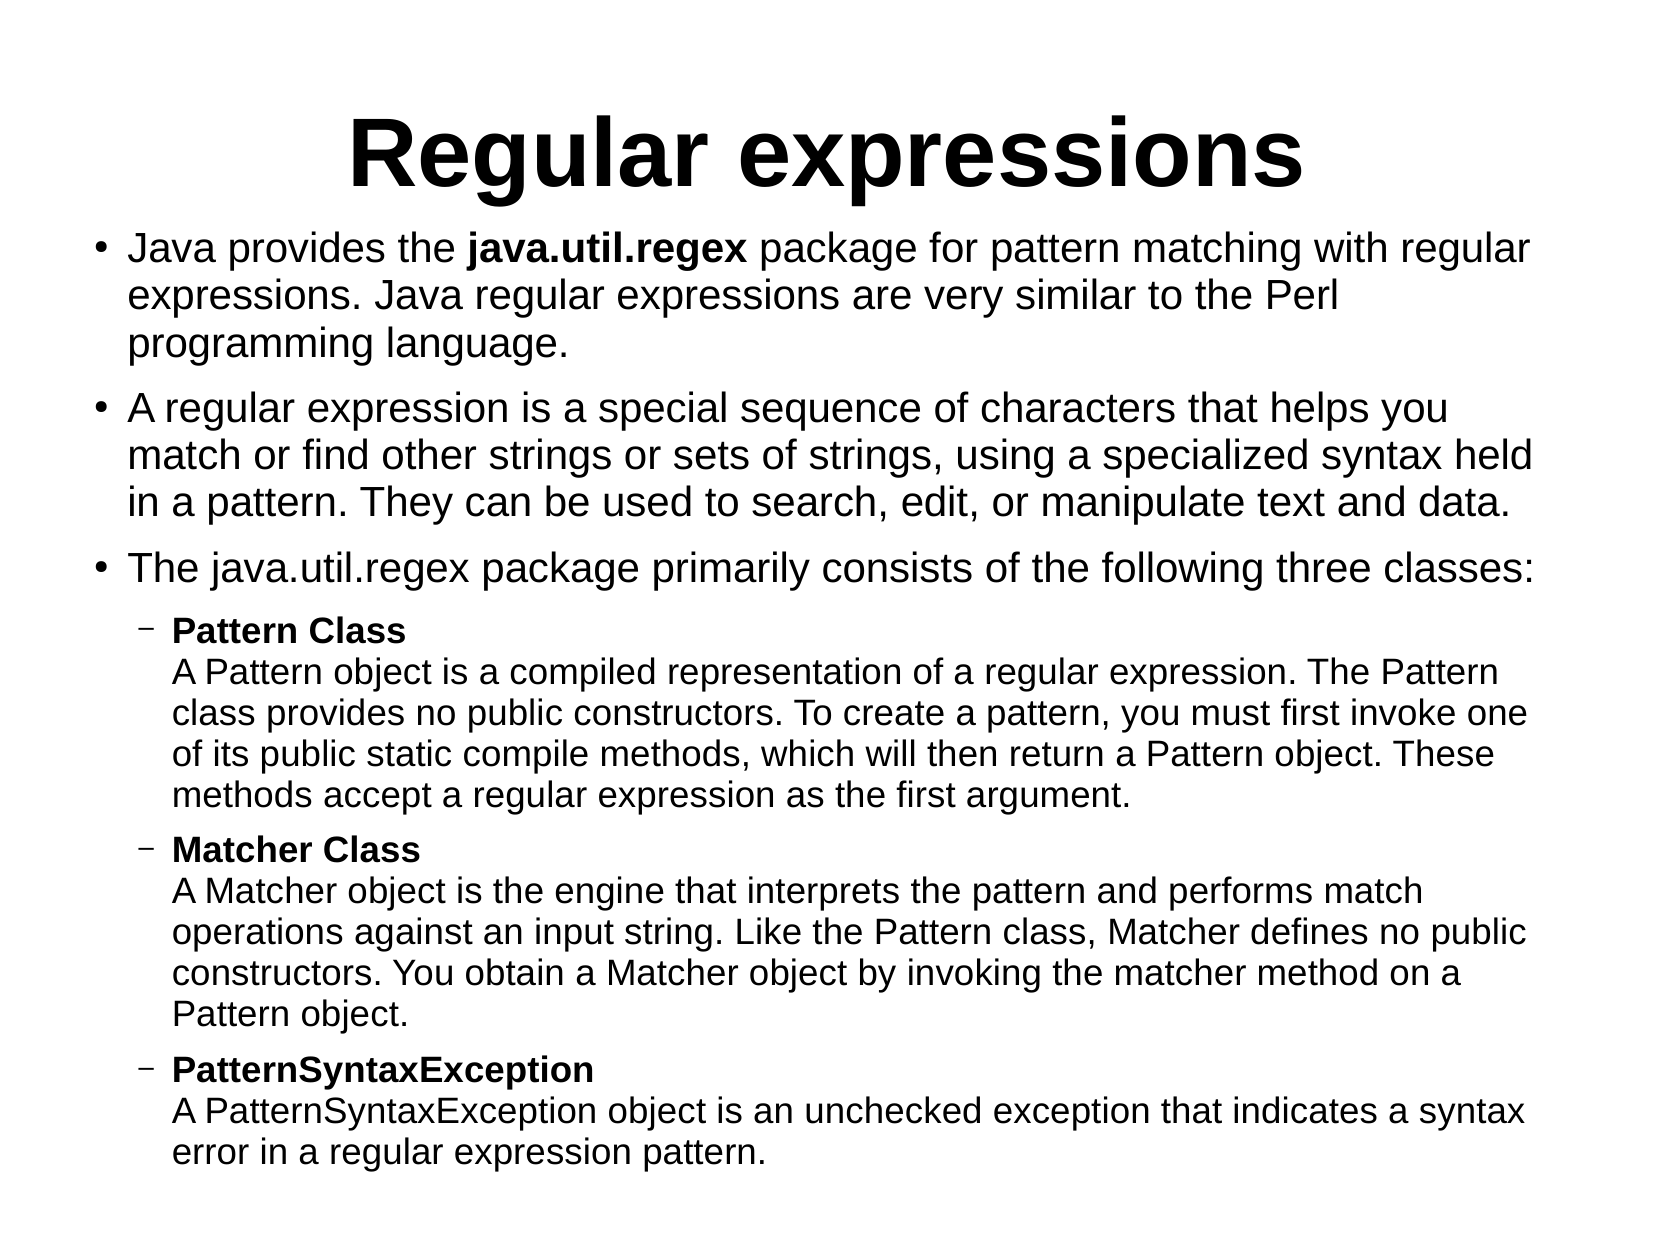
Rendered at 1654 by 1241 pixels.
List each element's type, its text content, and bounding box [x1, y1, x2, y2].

list Java provides the java.util.regex package for pattern matching with regular expressions. Java regular expressions are very similar to the Perl programming language. A regular expression is a special sequence of characters that helps you match or find other strings or sets of strings, using a specialized syntax held in a pattern. They can be used to search, edit, or manipulate text and data. The java.util.regex package primarily consists of the following three classes: Pattern Class A Pattern object is a compiled representation of a regular expression. The Pattern class provides no public constructors. To create a pattern, you must first invoke one of its public static compile methods, which will then return a Pattern object. These methods accept a regular expression as the first argument. Matcher Class A Matcher object is the engine that interprets the pattern and performs match operations against an input string. Like the Pattern class, Matcher defines no public constructors. You obtain a Matcher object by invoking the matcher method on a Pattern object. PatternSyntaxException A PatternSyntaxException object is an unchecked exception that indicates a syntax error in a regular expression pattern. [82, 225, 1538, 1186]
title Regular expressions [82, 49, 1571, 257]
